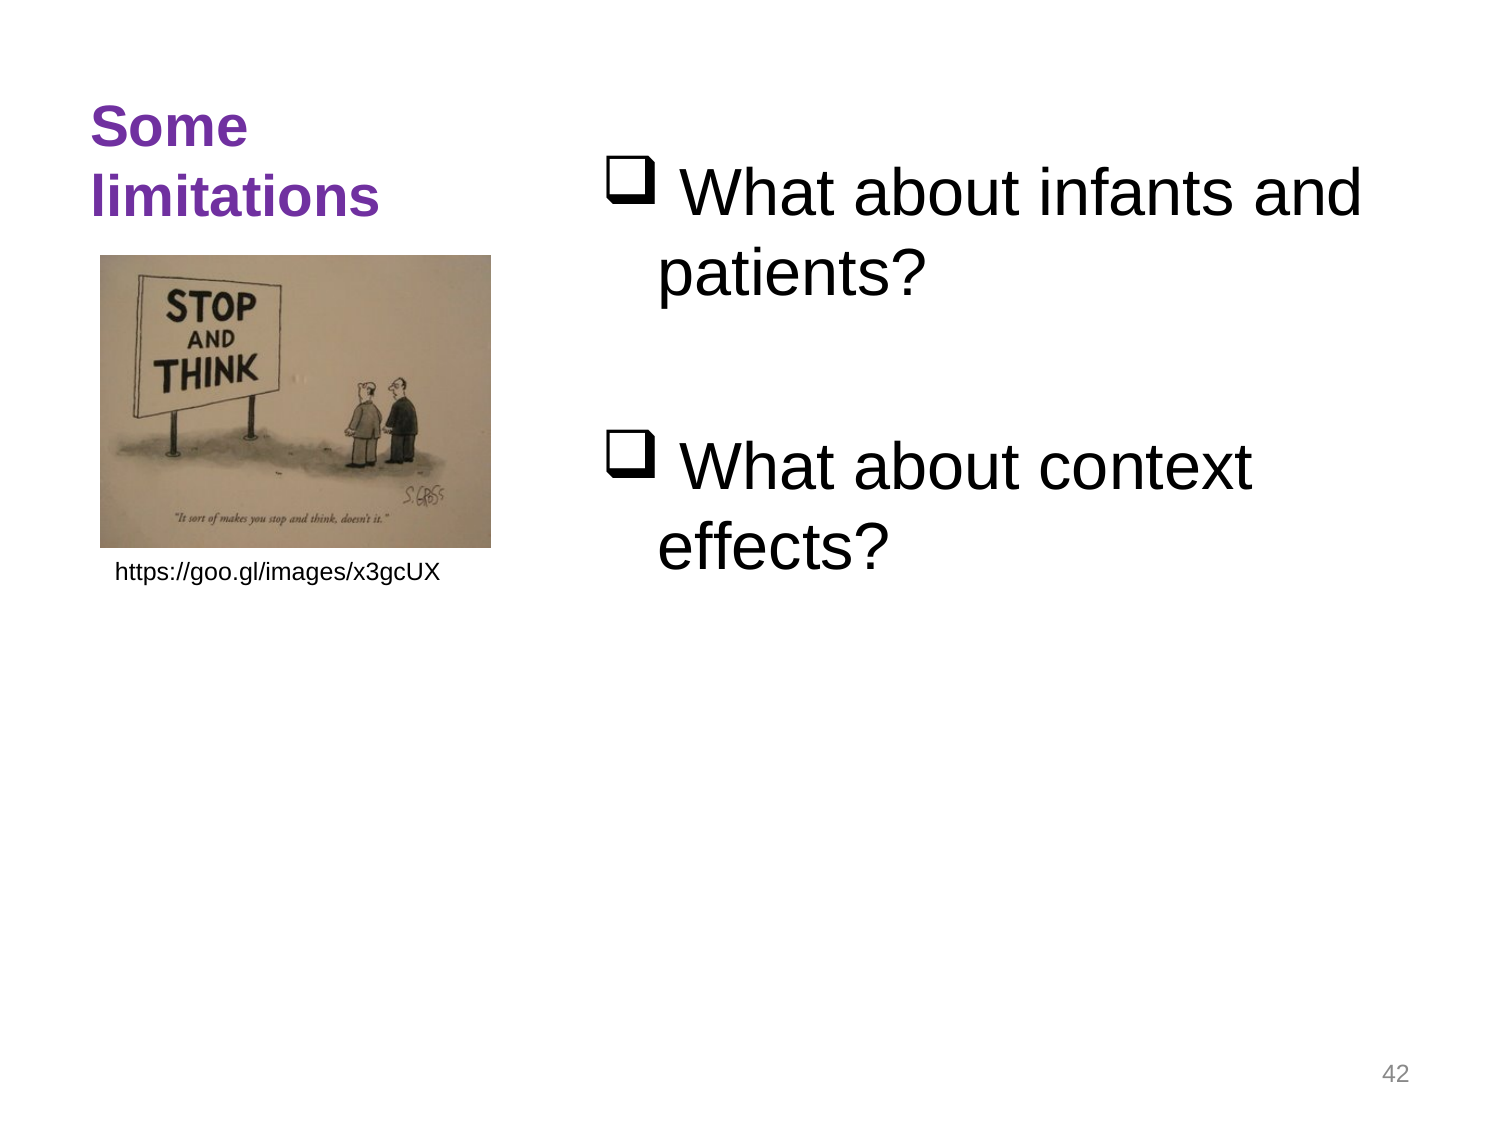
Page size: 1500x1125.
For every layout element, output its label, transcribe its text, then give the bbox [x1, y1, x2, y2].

picture [100, 255, 491, 547]
text_box https://goo.gl/images/x3gcUX [100, 547, 573, 594]
list What about infants and patients? What about context effects? [586, 44, 1425, 1005]
title Some limitations [75, 44, 569, 236]
text_box <number> [1074, 1042, 1426, 1103]
